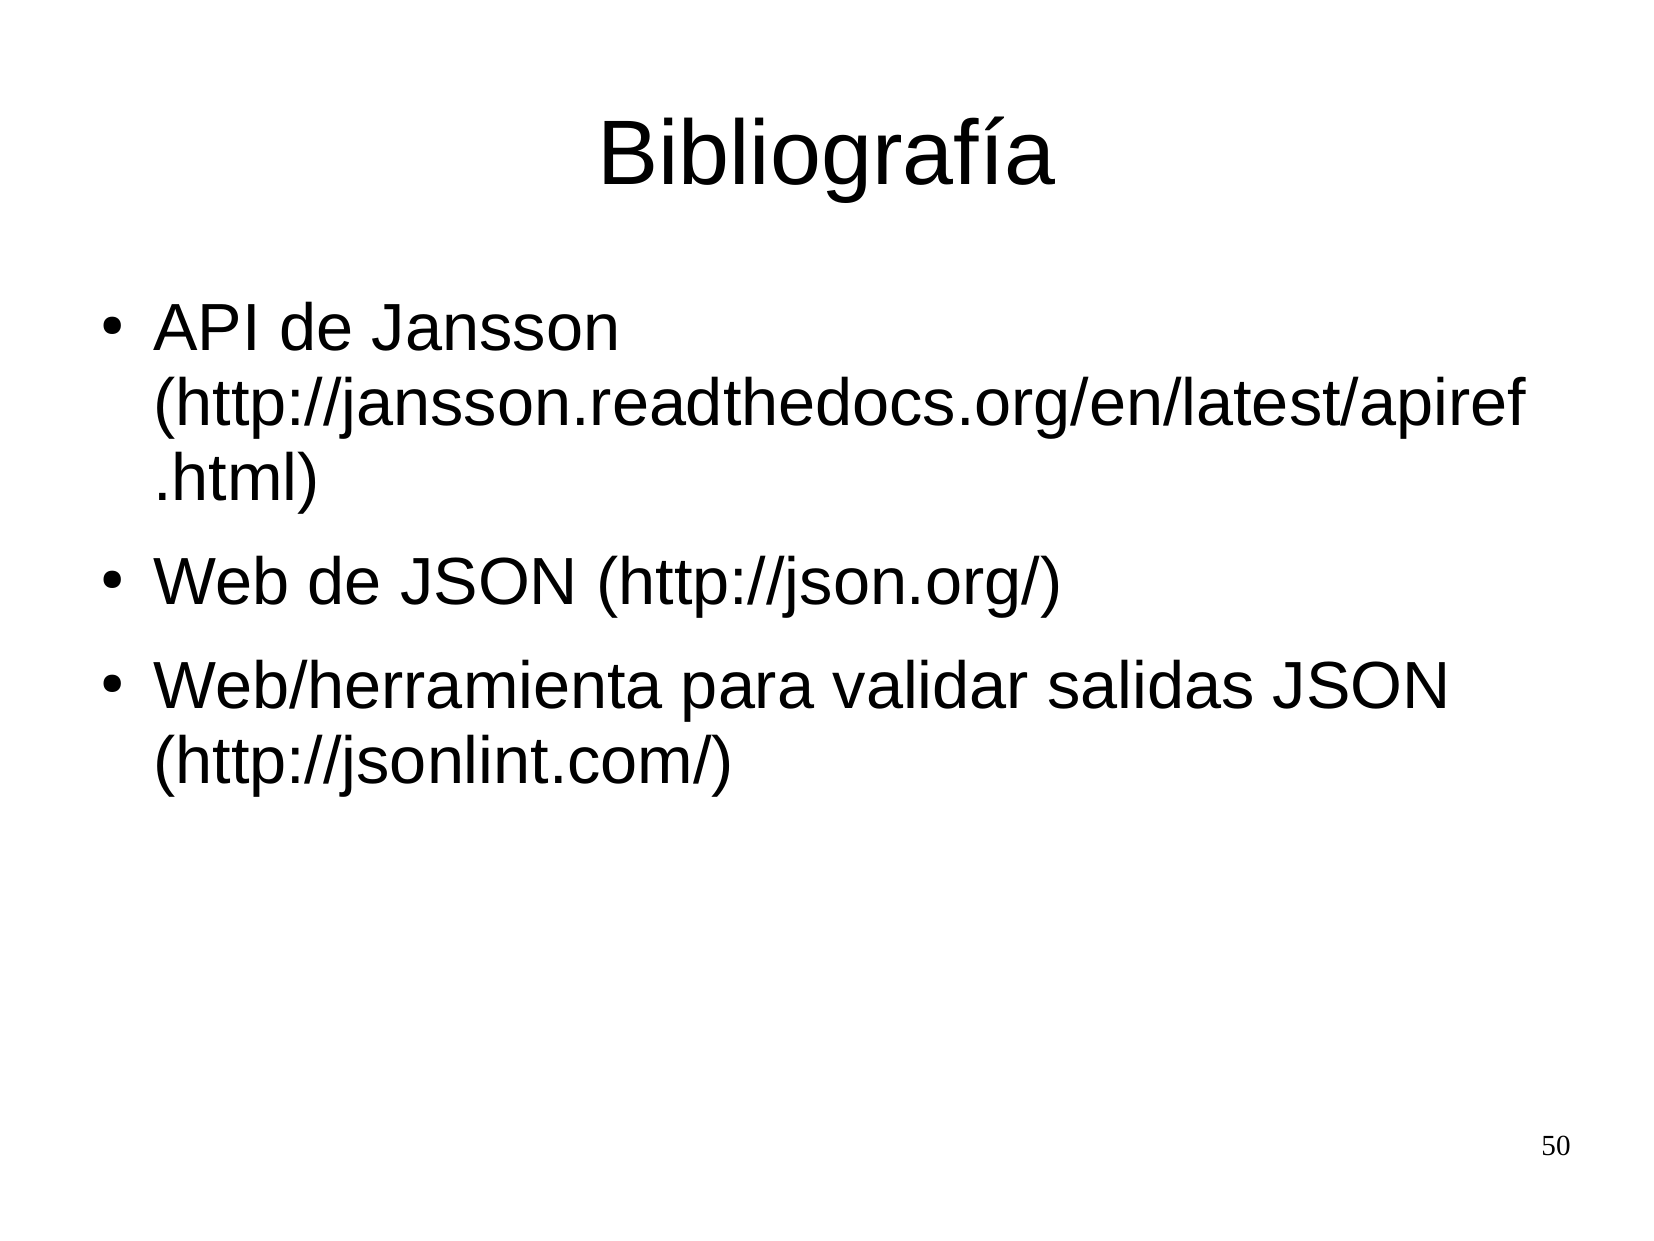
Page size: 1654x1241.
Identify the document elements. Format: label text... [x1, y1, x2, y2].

title Bibliografía [82, 49, 1571, 257]
list API de Jansson (http://jansson.readthedocs.org/en/latest/apiref.html) Web de JSON (http://json.org/) Web/herramienta para validar salidas JSON (http://jsonlint.com/) [82, 290, 1538, 1010]
